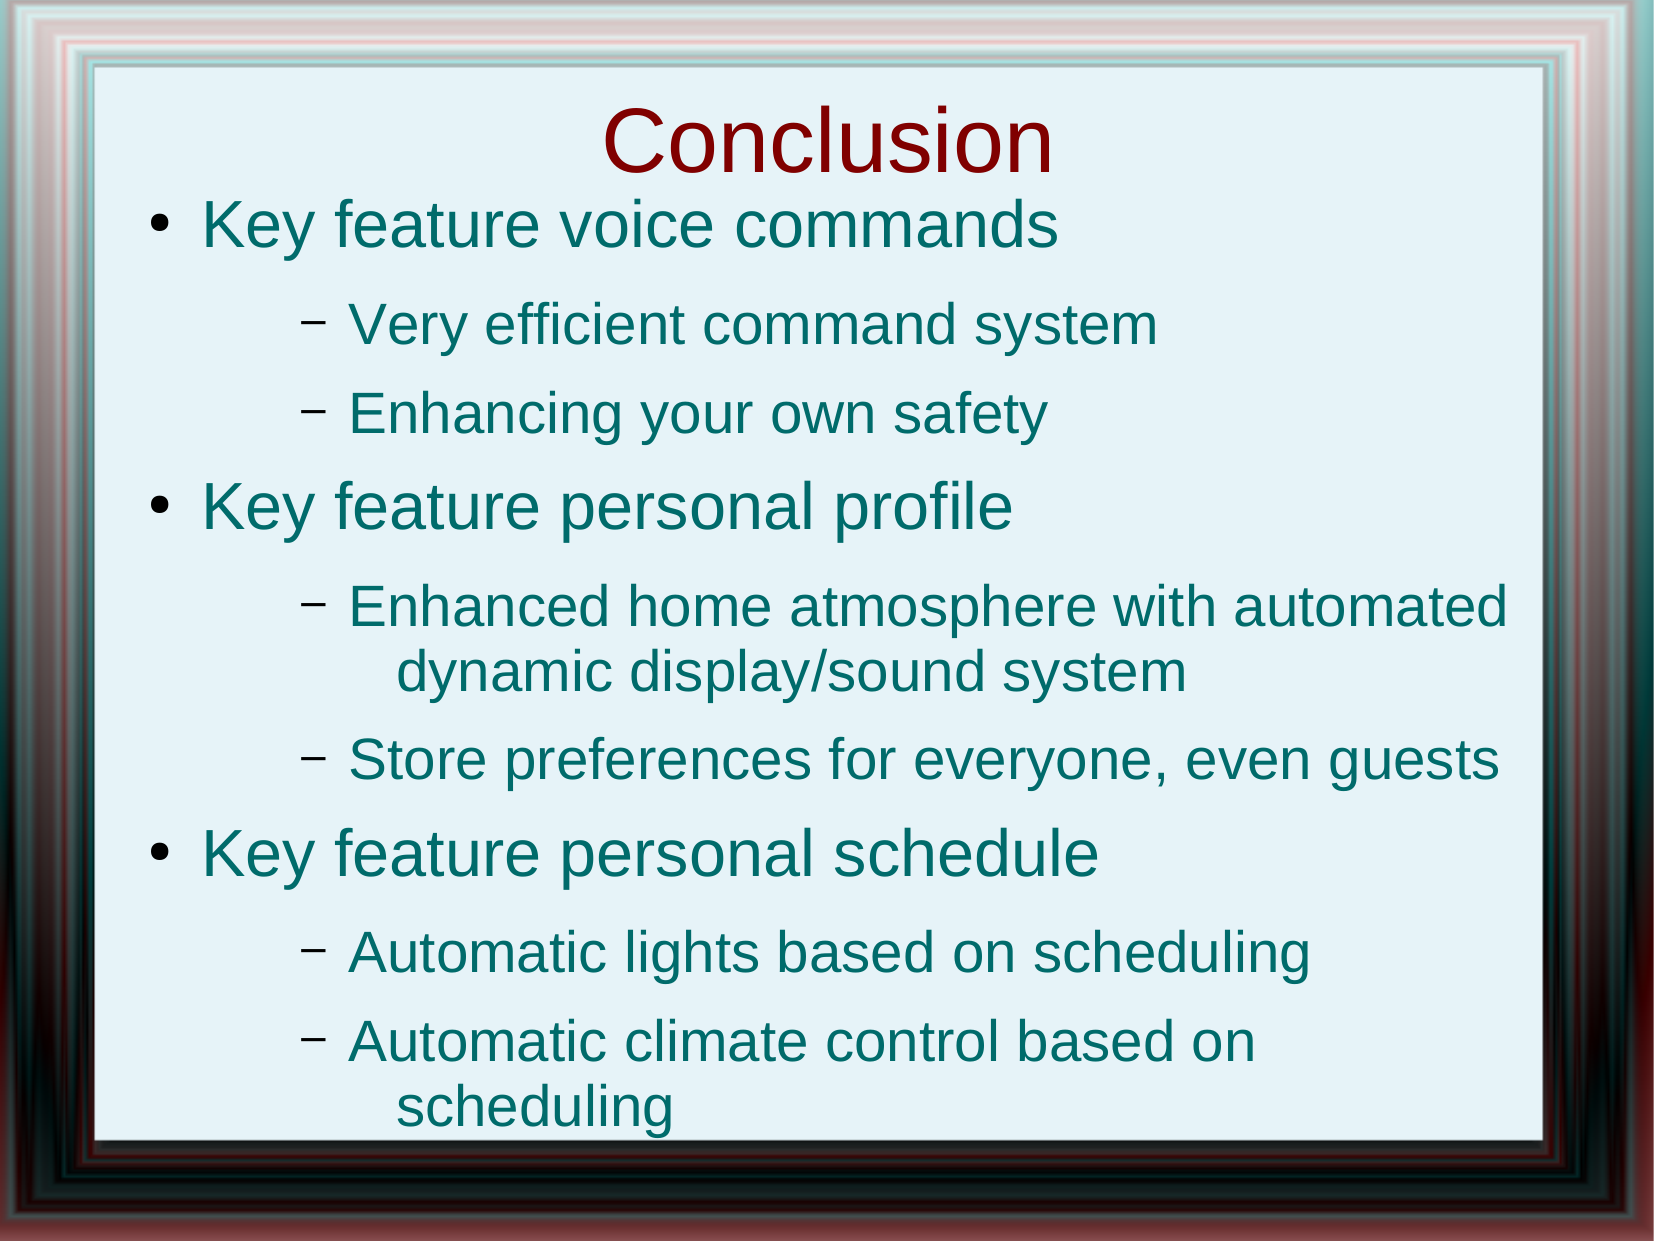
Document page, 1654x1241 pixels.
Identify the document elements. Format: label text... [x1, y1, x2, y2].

picture [0, 0, 1654, 1241]
title Conclusion [120, 57, 1538, 187]
list Key feature voice commands Very efficient command system Enhancing your own safety Key feature personal profile Enhanced home atmosphere with automated dynamic display/sound system Store preferences for everyone, even guests Key feature personal schedule Automatic lights based on scheduling Automatic climate control based on scheduling [112, 187, 1544, 1137]
